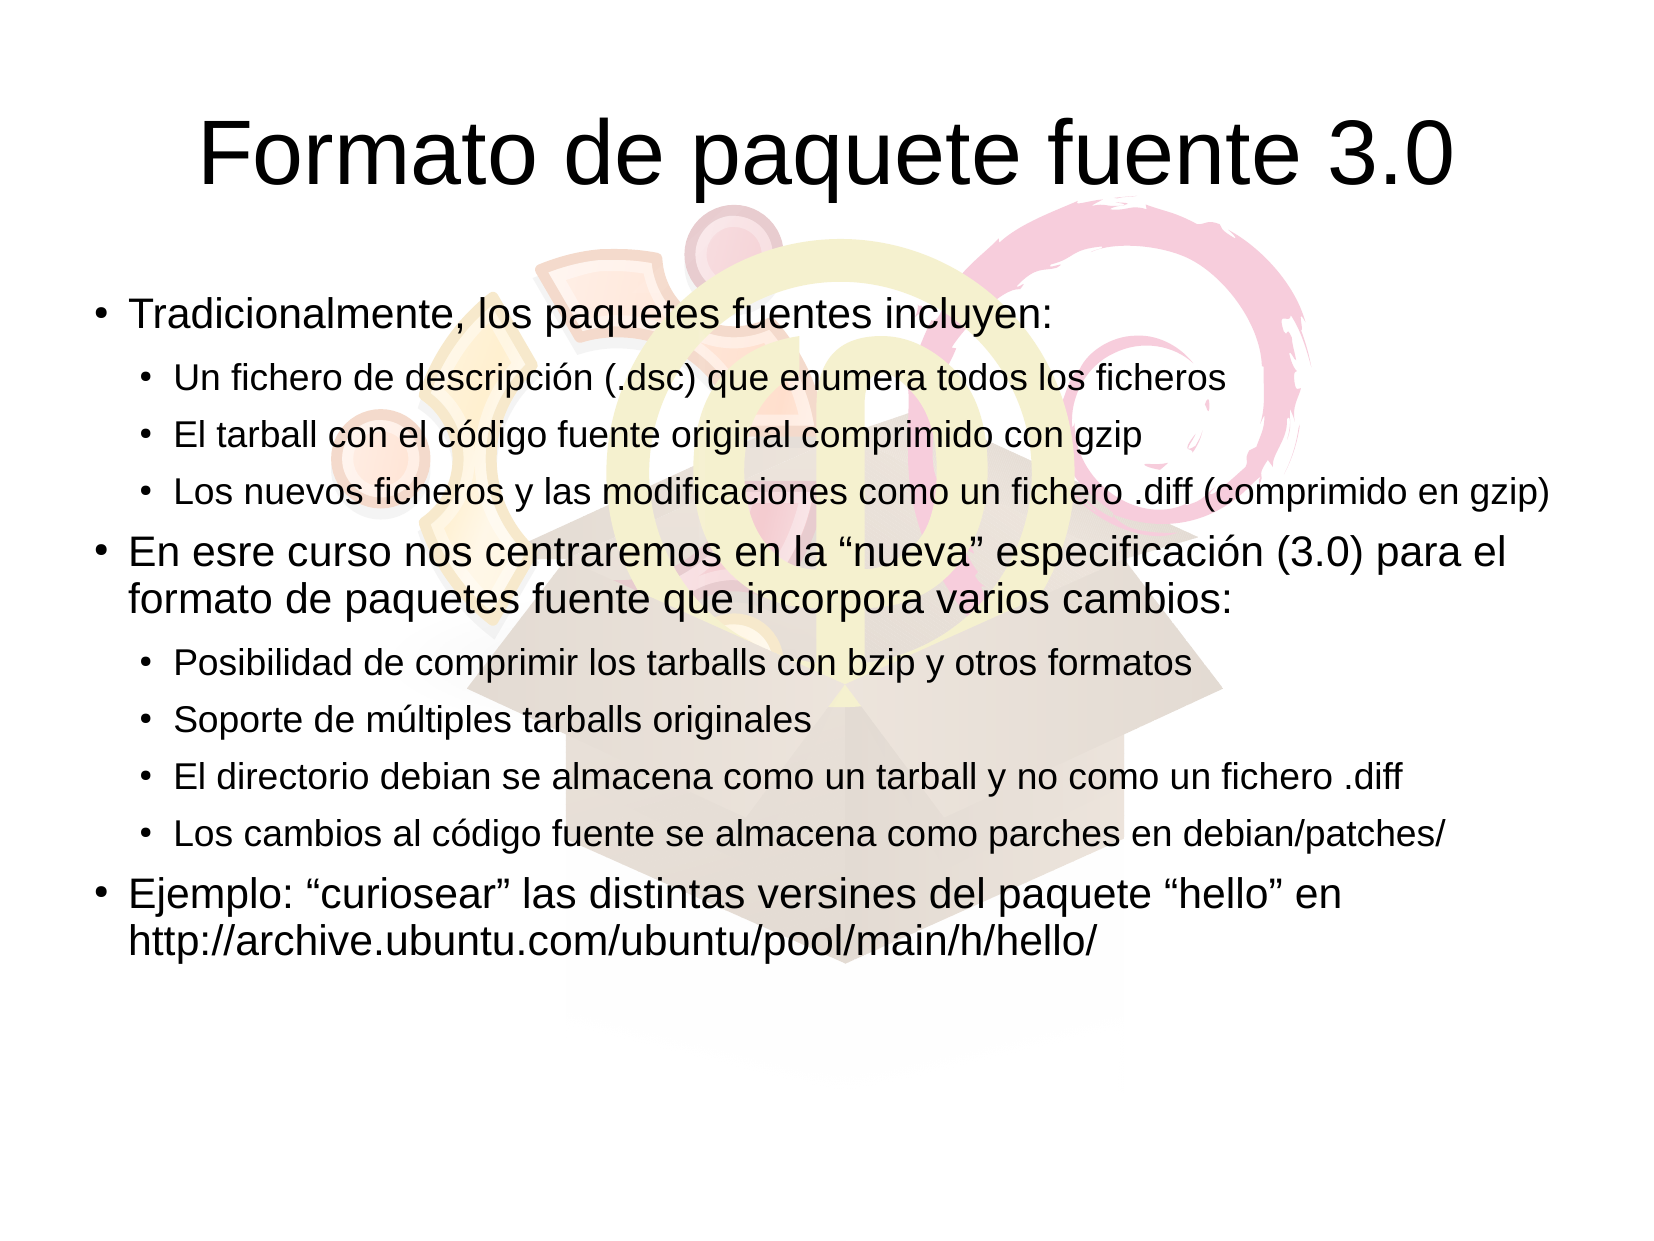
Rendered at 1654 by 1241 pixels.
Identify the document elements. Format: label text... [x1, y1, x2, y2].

list Tradicionalmente, los paquetes fuentes incluyen: Un fichero de descripción (.dsc) que enumera todos los ficheros El tarball con el código fuente original comprimido con gzip Los nuevos ficheros y las modificaciones como un fichero .diff (comprimido en gzip) En esre curso nos centraremos en la “nueva” especificación (3.0) para el formato de paquetes fuente que incorpora varios cambios: Posibilidad de comprimir los tarballs con bzip y otros formatos Soporte de múltiples tarballs originales El directorio debian se almacena como un tarball y no como un fichero .diff Los cambios al código fuente se almacena como parches en debian/patches/ Ejemplo: “curiosear” las distintas versines del paquete “hello” en http://archive.ubuntu.com/ubuntu/pool/main/h/hello/ [82, 290, 1571, 1010]
title Formato de paquete fuente 3.0 [82, 49, 1571, 257]
